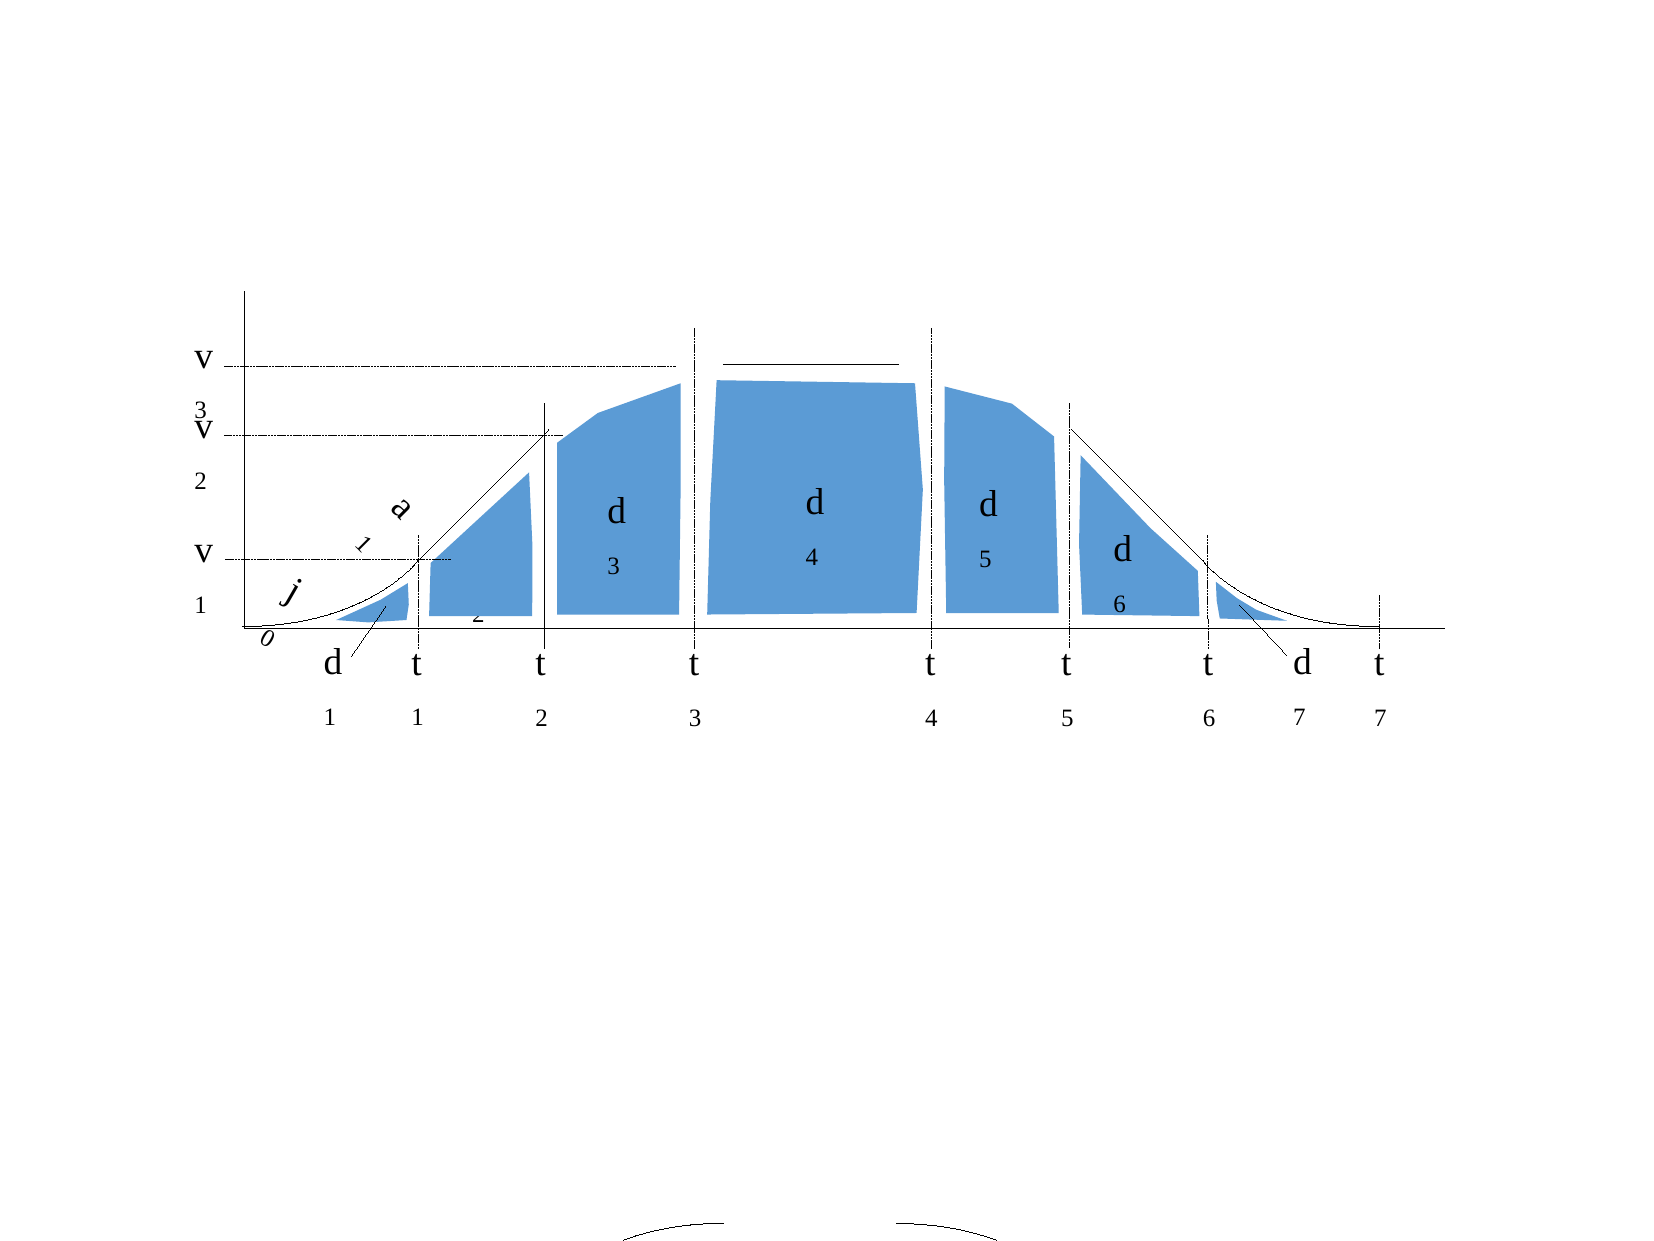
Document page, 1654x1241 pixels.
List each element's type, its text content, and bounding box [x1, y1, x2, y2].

text_box t2 [520, 634, 572, 706]
text_box d4 [790, 473, 851, 546]
text_box v1 [179, 521, 239, 594]
text_box v2 [179, 399, 239, 470]
text_box t7 [1359, 634, 1411, 706]
text_box [557, 383, 681, 615]
text_box d2 [457, 531, 464, 537]
text_box d3 [592, 482, 652, 555]
text_box [429, 472, 533, 617]
text_box d6 [1098, 520, 1159, 593]
text_box [944, 386, 1059, 614]
text_box t6 [1188, 634, 1240, 706]
text_box v3 [179, 327, 239, 399]
text_box [1079, 455, 1200, 617]
text_box a1 [357, 470, 449, 562]
text_box t5 [1046, 634, 1098, 706]
text_box t1 [396, 634, 448, 706]
text_box [707, 380, 923, 615]
text_box [1215, 581, 1287, 621]
text_box [336, 583, 409, 623]
text_box d5 [964, 475, 1024, 547]
text_box j0 [255, 555, 336, 644]
text_box d7 [1278, 634, 1338, 706]
text_box t3 [674, 634, 726, 706]
text_box t4 [910, 634, 962, 706]
text_box d1 [308, 633, 369, 705]
